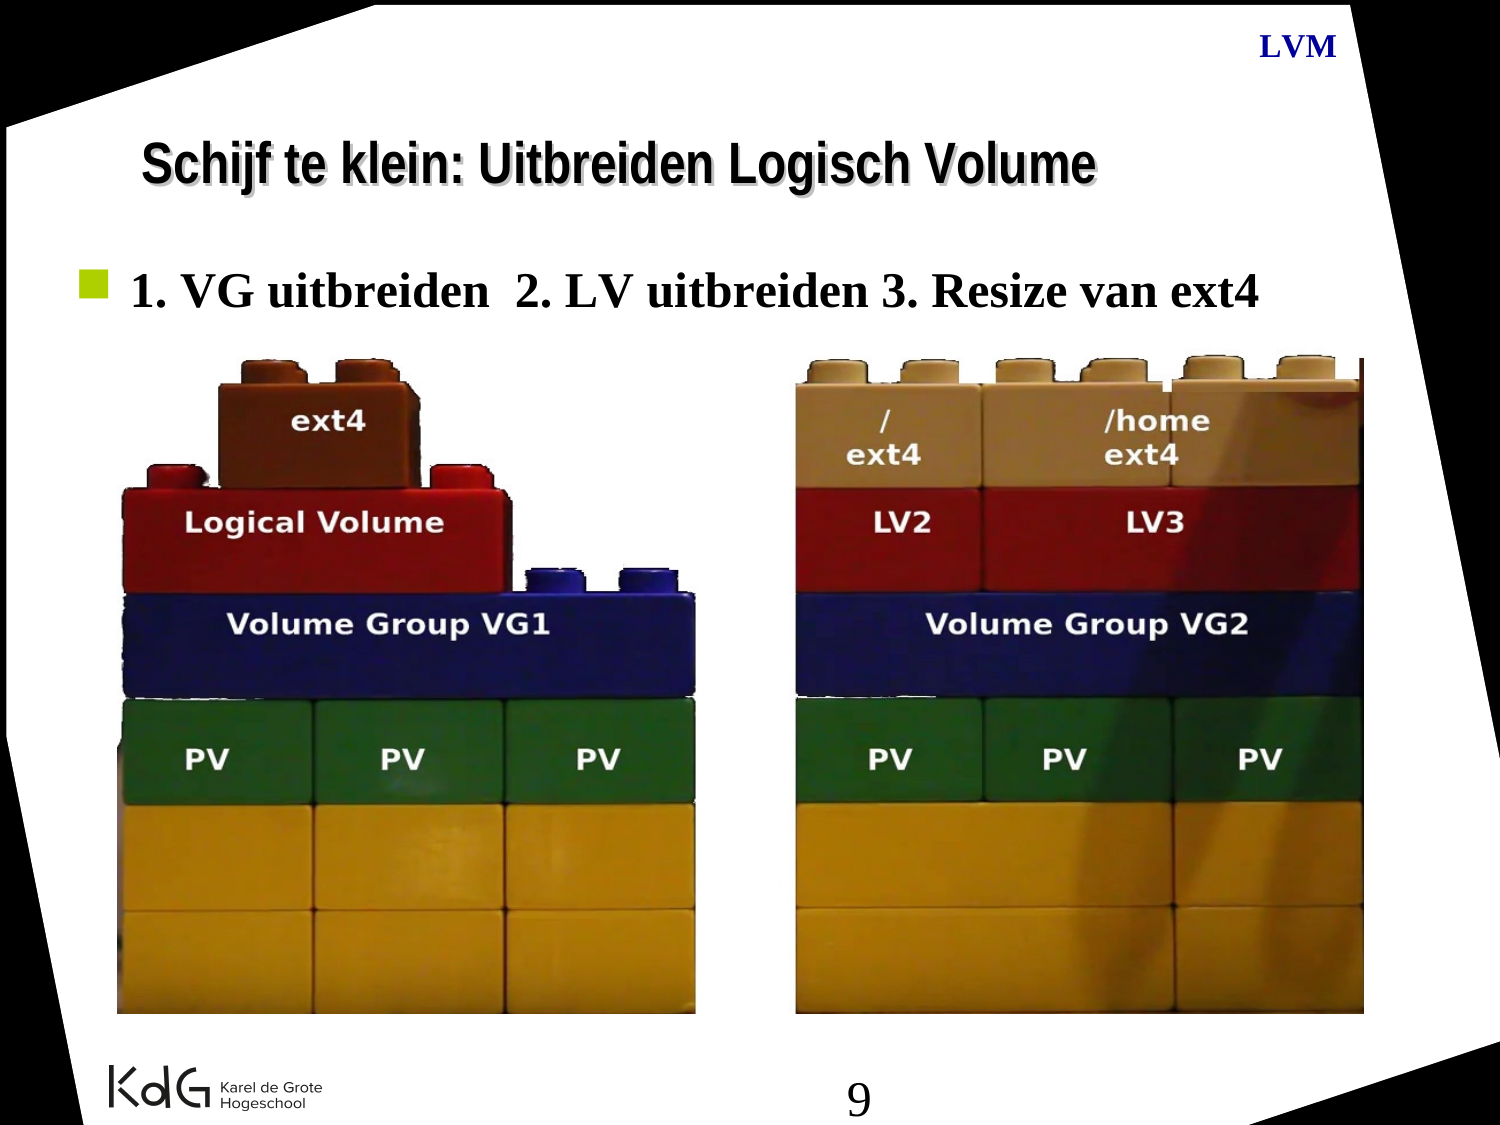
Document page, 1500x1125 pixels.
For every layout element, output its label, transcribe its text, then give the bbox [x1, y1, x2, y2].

list 1. VG uitbreiden 2. LV uitbreiden 3. Resize van ext4 [75, 263, 1425, 1006]
picture [109, 1065, 322, 1111]
title Schijf te klein: Uitbreiden Logisch Volume [141, 72, 1447, 253]
picture [117, 340, 1364, 1014]
